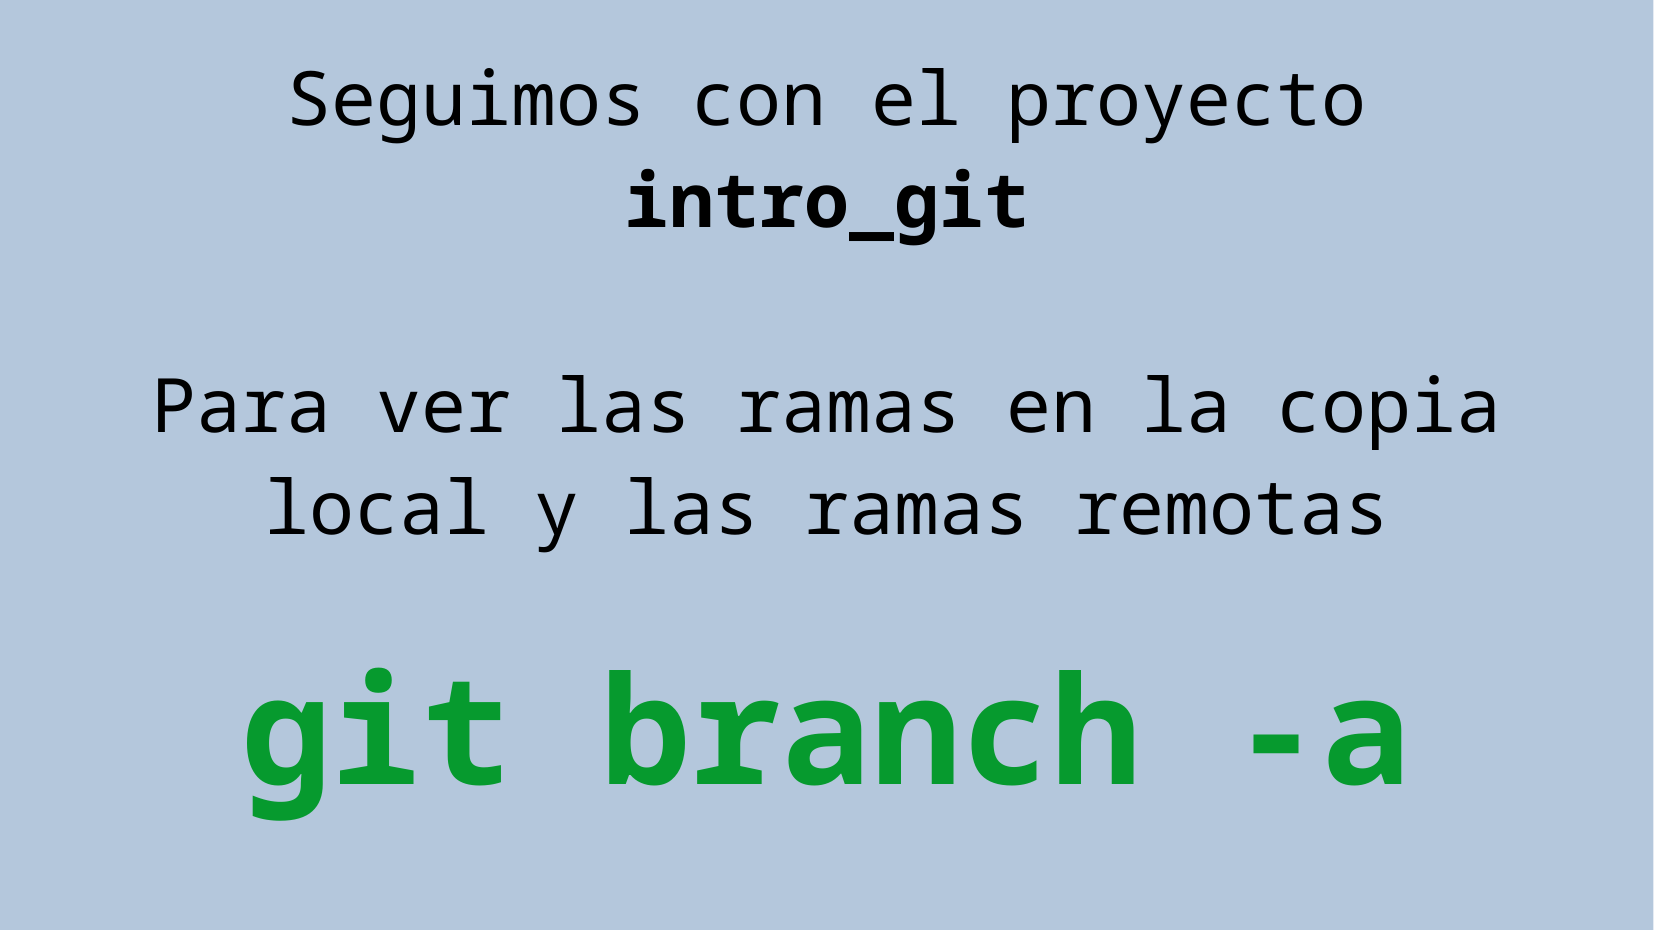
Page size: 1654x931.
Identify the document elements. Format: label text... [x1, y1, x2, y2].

subtitle Seguimos con el proyecto intro_git Para ver las ramas en la copia local y las ramas remotas git branch -a [82, 76, 1571, 797]
